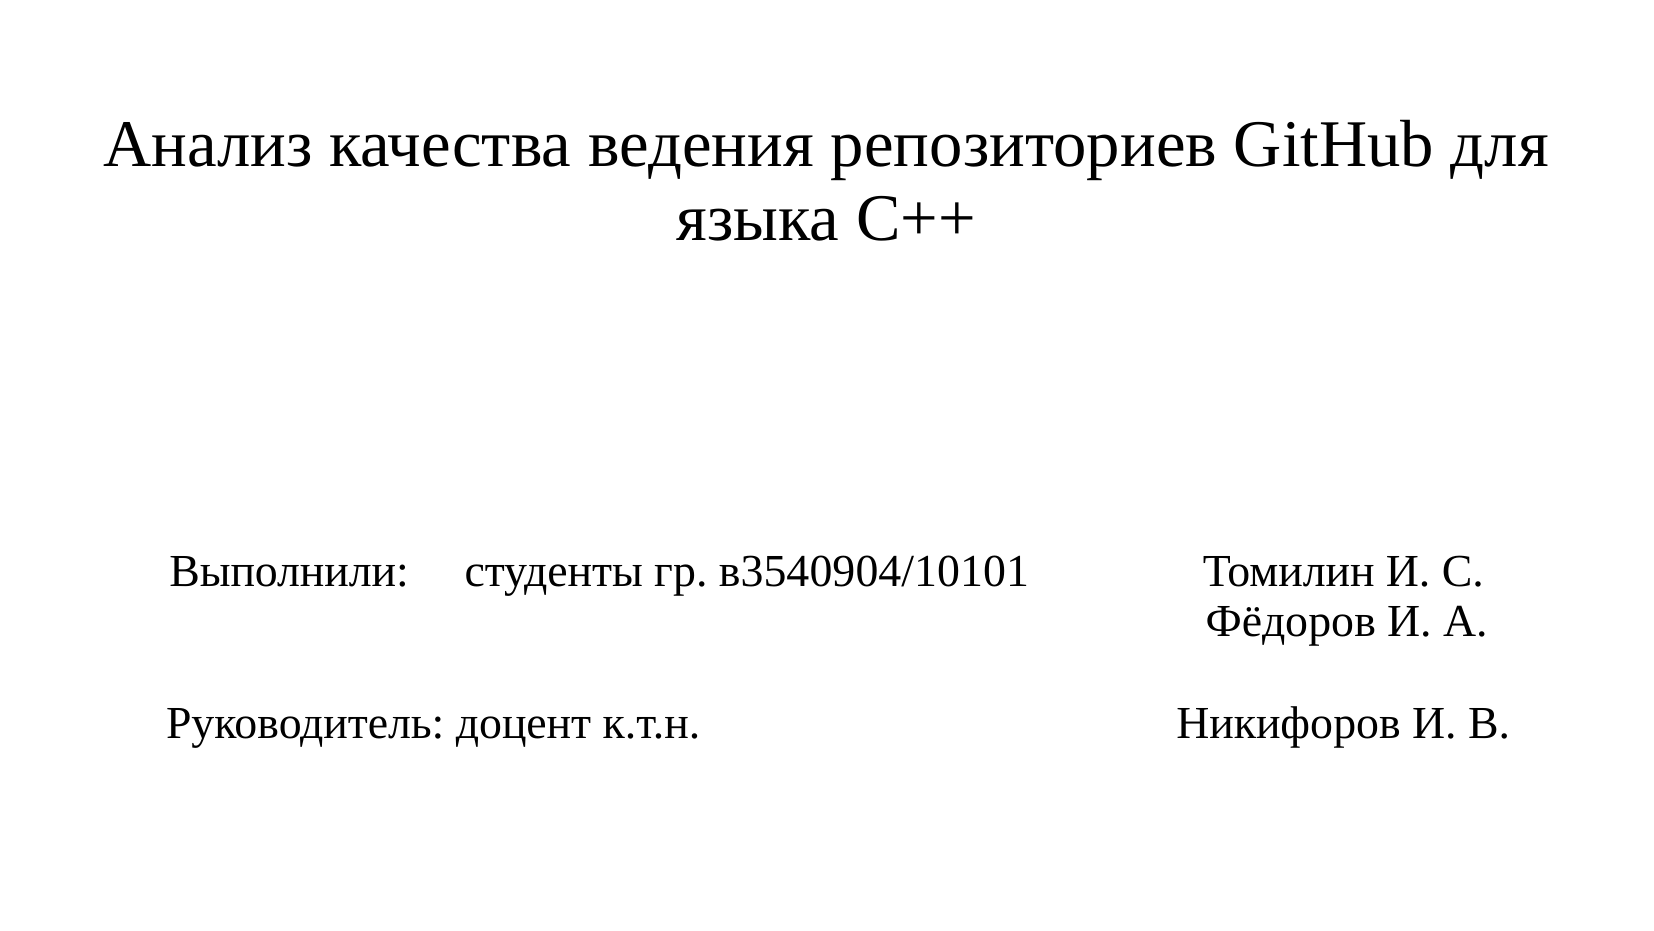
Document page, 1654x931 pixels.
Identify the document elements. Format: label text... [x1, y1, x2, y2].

subtitle Анализ качества ведения репозиториев GitHub для языка C++ Выполнили: студенты гр. в3540904/10101 Томилин И. С. Фёдоров И. А. Руководитель: доцент к.т.н. Никифоров И. В. [82, 102, 1571, 873]
